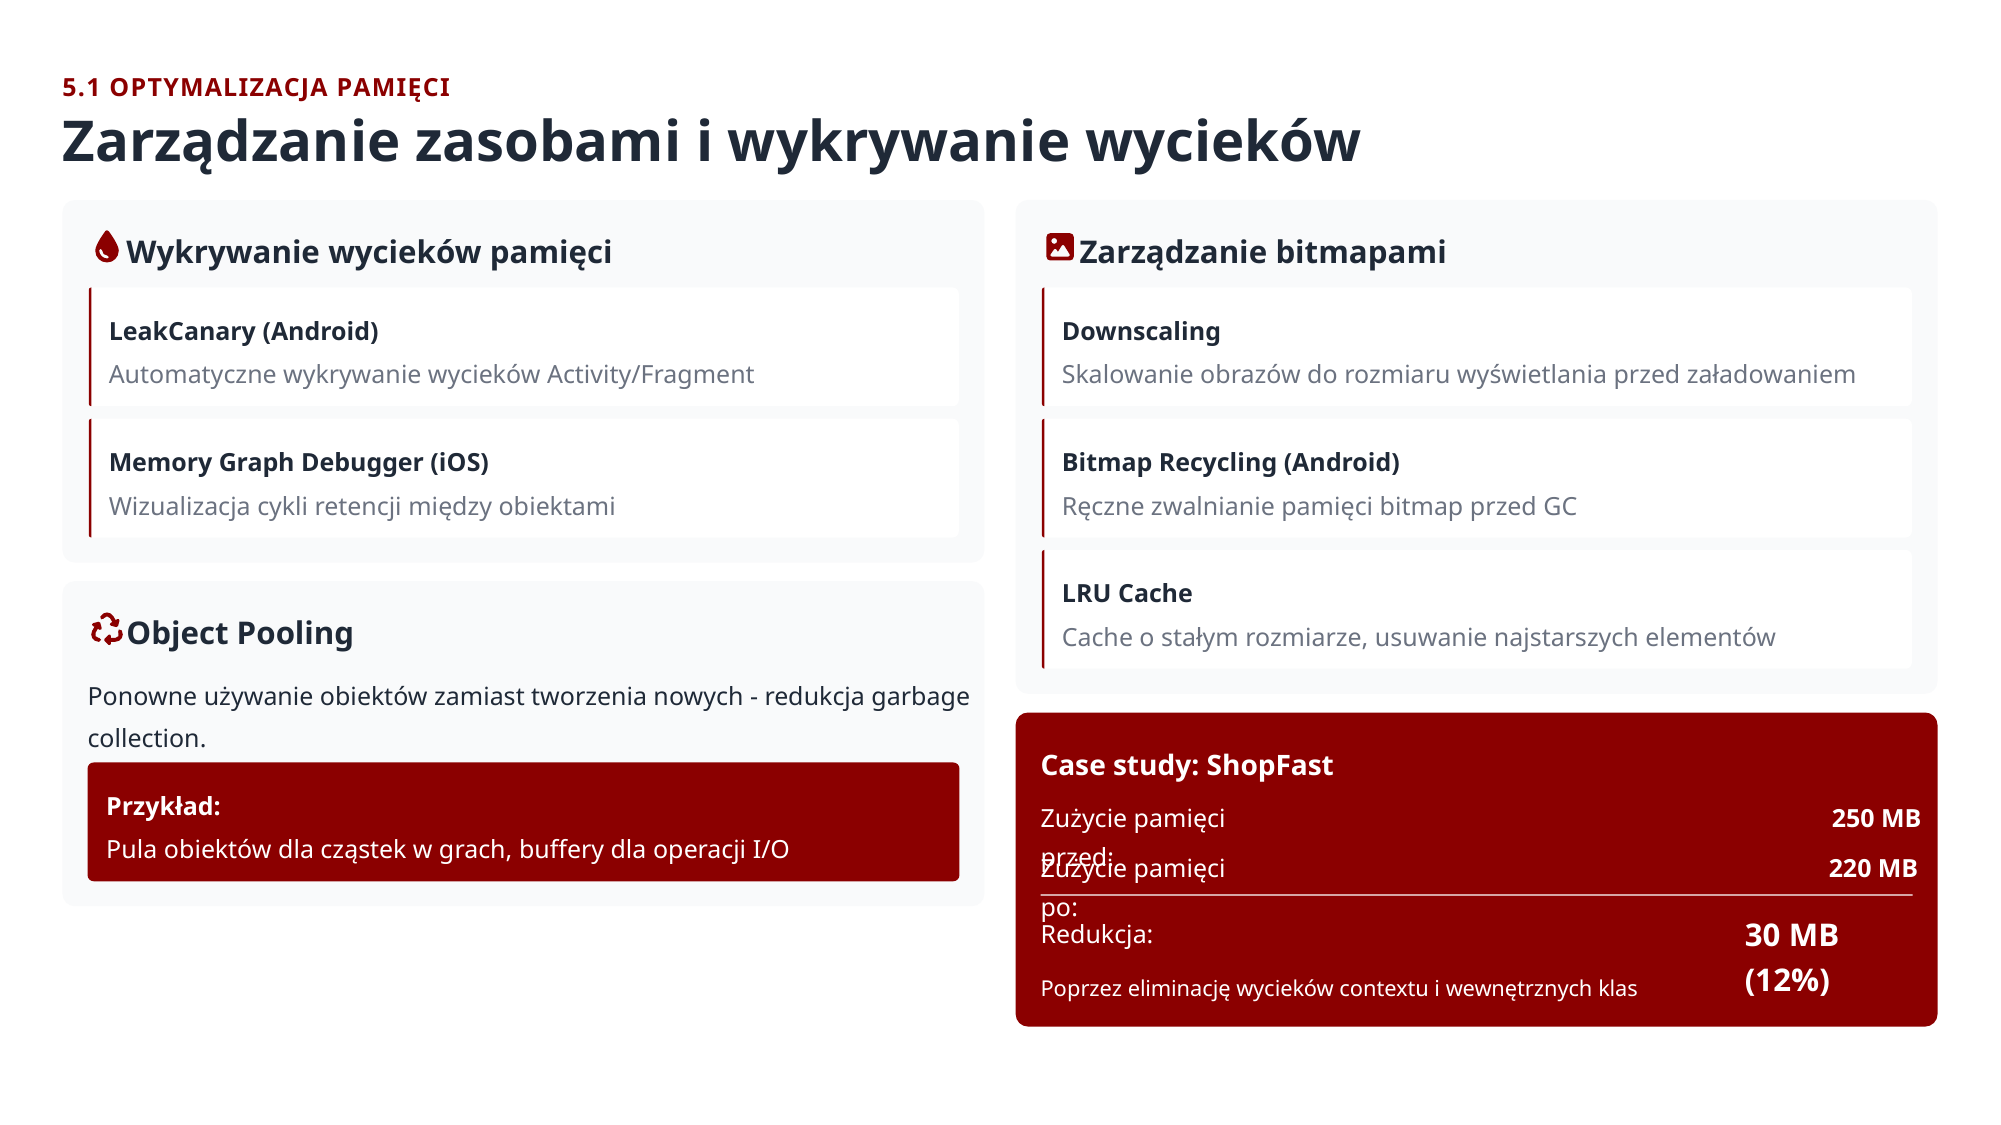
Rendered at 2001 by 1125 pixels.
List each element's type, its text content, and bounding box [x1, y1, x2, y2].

text_box Wykrywanie wycieków pamięci [126, 225, 975, 269]
text_box Automatyczne wykrywanie wycieków Activity/Fragment [109, 350, 953, 388]
text_box Ręczne zwalnianie pamięci bitmap przed GC [1062, 481, 1906, 519]
text_box LRU Cache [1062, 569, 1906, 606]
text_box Zarządzanie zasobami i wykrywanie wycieków [62, 112, 1966, 175]
text_box 30 MB (12%) [1745, 907, 1928, 951]
text_box [62, 581, 985, 907]
text_box Zużycie pamięci przed: [1041, 794, 1292, 831]
text_box Downscaling [1062, 306, 1906, 344]
text_box Cache o stałym rozmiarze, usuwanie najstarszych elementów [1062, 612, 1906, 650]
text_box Przykład: [106, 781, 953, 819]
text_box Case study: ShopFast [1041, 737, 1927, 781]
text_box Zarządzanie bitmapami [1080, 225, 1928, 269]
text_box Zużycie pamięci po: [1041, 844, 1261, 881]
text_box Bitmap Recycling (Android) [1062, 437, 1906, 475]
text_box LeakCanary (Android) [109, 306, 953, 344]
text_box 5.1 OPTYMALIZACJA PAMIĘCI [62, 62, 1950, 100]
text_box Redukcja: [1041, 907, 1161, 951]
text_box Object Pooling [126, 606, 975, 650]
text_box 220 MB [1829, 844, 1926, 881]
text_box 250 MB [1832, 794, 1926, 831]
text_box Wizualizacja cykli retencji między obiektami [109, 481, 953, 519]
text_box Ponowne używanie obiektów zamiast tworzenia nowych - redukcja garbage collection. [87, 669, 972, 750]
text_box Skalowanie obrazów do rozmiaru wyświetlania przed załadowaniem [1062, 350, 1906, 388]
text_box [1015, 712, 1938, 1027]
text_box [1015, 199, 1938, 694]
text_box Poprzez eliminację wycieków contextu i wewnętrznych klas [1041, 970, 1923, 1001]
text_box [62, 200, 985, 563]
text_box Pula obiektów dla cząstek w grach, buffery dla operacji I/O [106, 825, 953, 863]
text_box Memory Graph Debugger (iOS) [109, 437, 953, 475]
